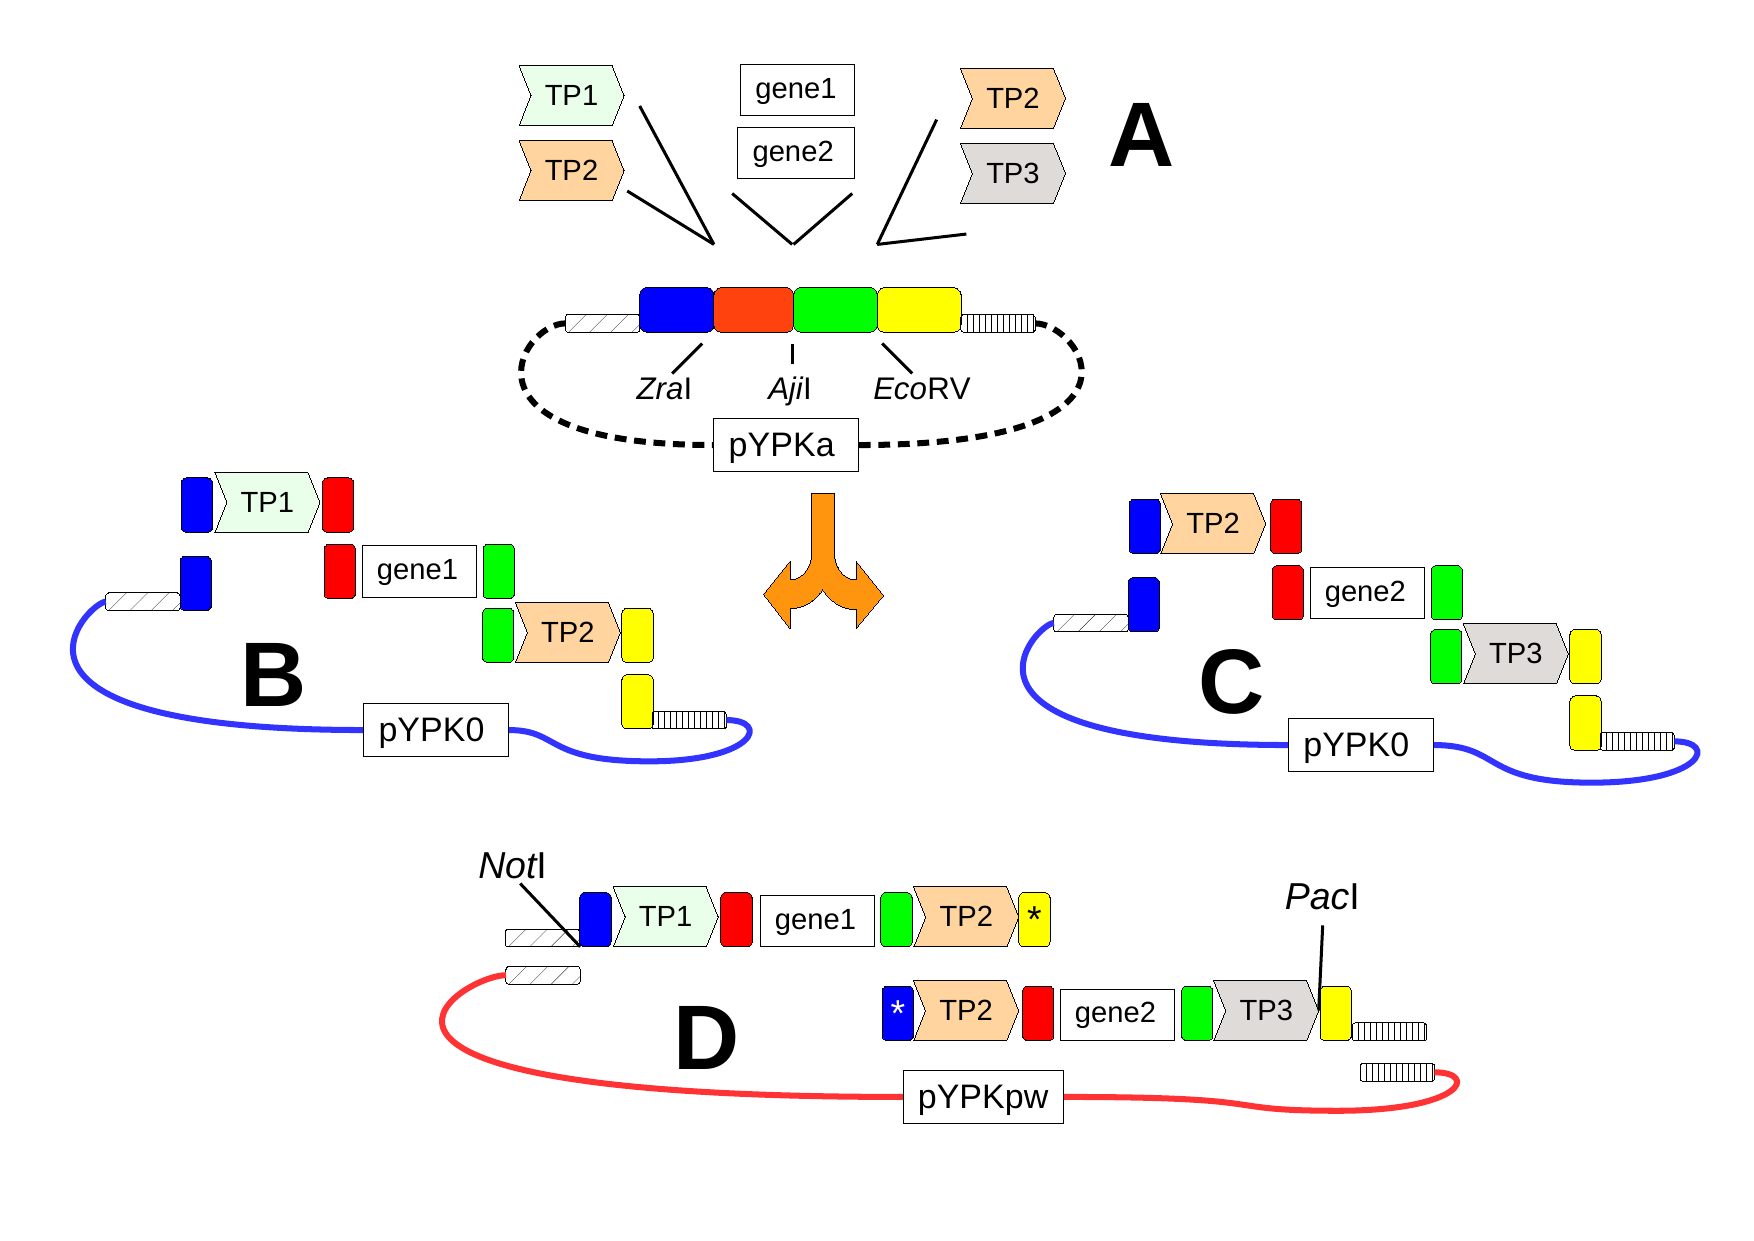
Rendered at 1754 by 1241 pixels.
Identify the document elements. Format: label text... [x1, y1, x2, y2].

text_box [1431, 565, 1463, 620]
text_box [621, 608, 654, 663]
text_box * [1018, 892, 1051, 947]
text_box [1320, 986, 1427, 1041]
text_box pYPKpw [903, 1070, 1064, 1124]
text_box TP2 [515, 602, 621, 663]
text_box [322, 477, 354, 533]
text_box [1129, 499, 1161, 554]
text_box TP1 [214, 472, 320, 533]
text_box D [658, 979, 867, 1097]
text_box [1569, 695, 1675, 751]
text_box NotI [463, 837, 569, 894]
text_box TP2 [913, 980, 1019, 1041]
text_box [720, 892, 753, 947]
text_box [880, 892, 913, 947]
text_box [763, 493, 884, 629]
text_box * [882, 986, 914, 1041]
text_box [505, 966, 581, 985]
text_box TP1 [519, 65, 625, 126]
text_box B [225, 615, 329, 734]
text_box [621, 674, 727, 729]
text_box [324, 544, 356, 599]
text_box [1430, 629, 1462, 684]
text_box TP1 [613, 886, 719, 947]
text_box pYPK0 [1288, 718, 1434, 772]
text_box ZraI [621, 364, 724, 415]
text_box TP2 [1160, 493, 1266, 554]
text_box [565, 287, 1036, 333]
text_box EcoRV [858, 364, 997, 428]
text_box [105, 556, 212, 611]
text_box TP2 [960, 68, 1066, 129]
text_box [482, 608, 514, 663]
text_box TP2 [519, 140, 625, 201]
text_box A [1093, 75, 1197, 194]
text_box PacI [1270, 868, 1376, 926]
text_box [1181, 986, 1213, 1041]
text_box TP2 [913, 886, 1018, 947]
text_box [1360, 1063, 1435, 1082]
text_box C [1183, 623, 1287, 741]
text_box gene1 [740, 64, 855, 116]
text_box pYPK0 [363, 703, 509, 757]
text_box TP3 [1213, 980, 1319, 1041]
text_box TP3 [960, 143, 1066, 204]
text_box pYPKa [713, 418, 859, 472]
text_box [1270, 499, 1302, 554]
text_box [505, 929, 577, 947]
text_box [1569, 629, 1602, 684]
text_box AjiI [753, 364, 836, 415]
text_box TP3 [1463, 623, 1569, 684]
text_box [1022, 986, 1054, 1041]
text_box [483, 544, 515, 599]
text_box [1053, 577, 1160, 632]
text_box [567, 892, 612, 947]
text_box [181, 477, 213, 533]
text_box [1272, 565, 1304, 620]
text_box gene2 [1060, 989, 1175, 1041]
text_box gene2 [1310, 567, 1425, 619]
text_box gene1 [760, 895, 875, 947]
text_box gene2 [737, 127, 855, 179]
text_box gene1 [362, 545, 477, 598]
